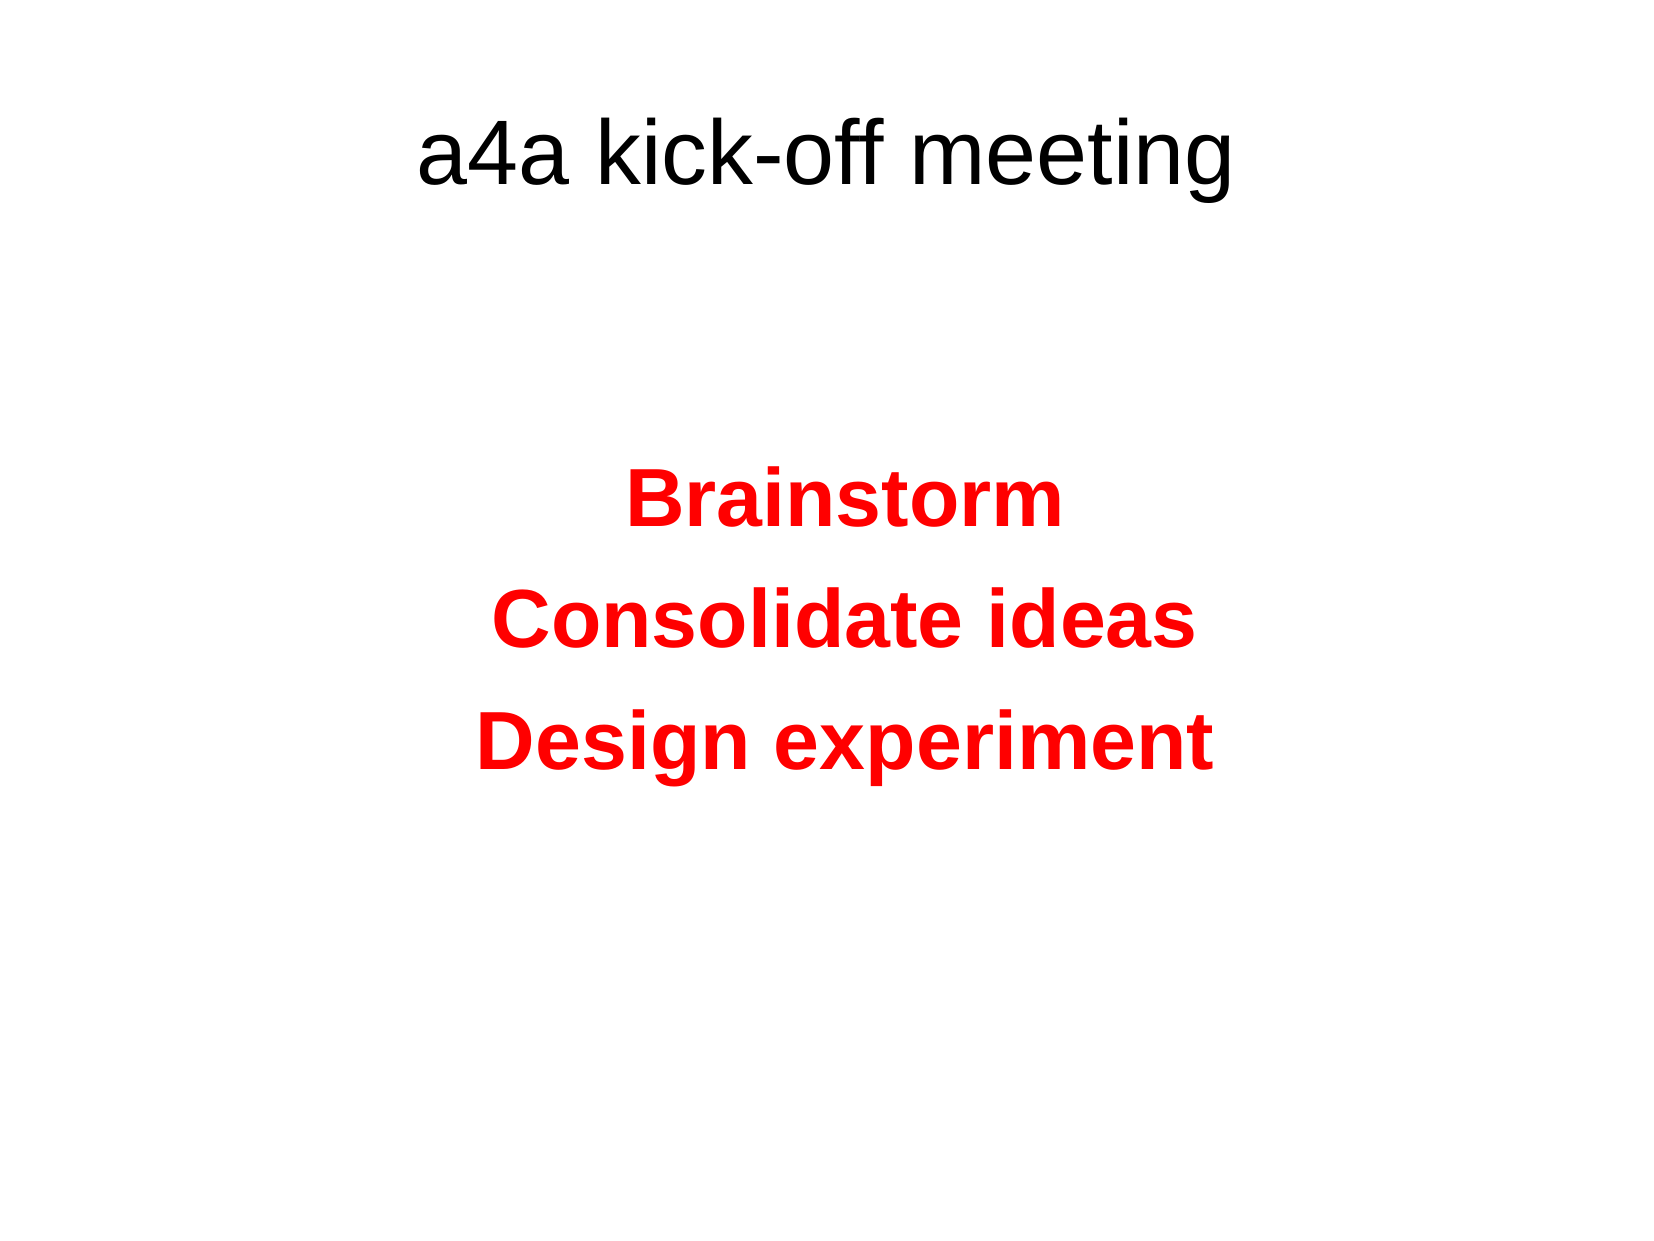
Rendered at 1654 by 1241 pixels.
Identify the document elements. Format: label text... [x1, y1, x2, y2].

list Brainstorm Consolidate ideas Design experiment [82, 451, 1571, 789]
title a4a kick-off meeting [82, 49, 1571, 257]
